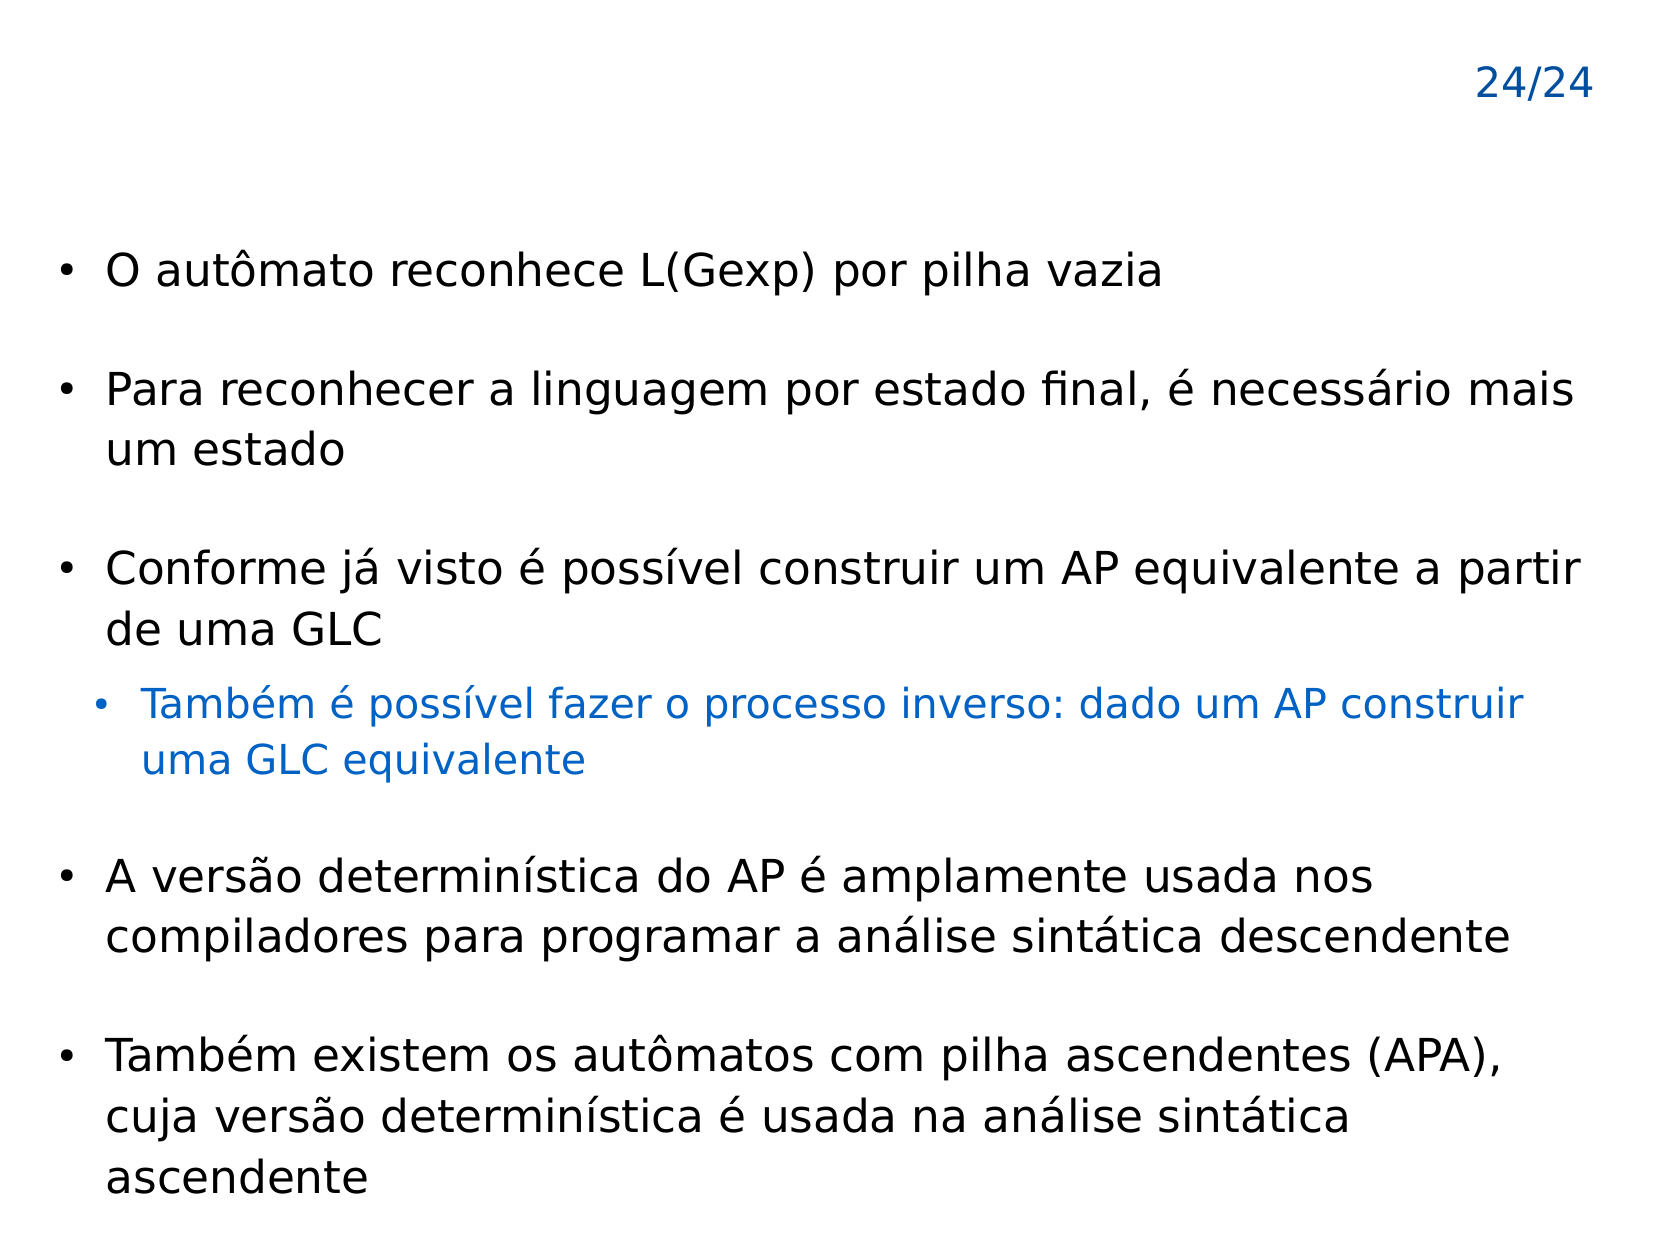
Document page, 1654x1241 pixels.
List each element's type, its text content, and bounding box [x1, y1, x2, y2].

list O autômato reconhece L(Gexp) por pilha vazia Para reconhecer a linguagem por estado final, é necessário mais um estado Conforme já visto é possível construir um AP equivalente a partir de uma GLC Também é possível fazer o processo inverso: dado um AP construir uma GLC equivalente A versão determinística do AP é amplamente usada nos compiladores para programar a análise sintática descendente Também existem os autômatos com pilha ascendentes (APA), cuja versão determinística é usada na análise sintática ascendente [59, 236, 1595, 1211]
